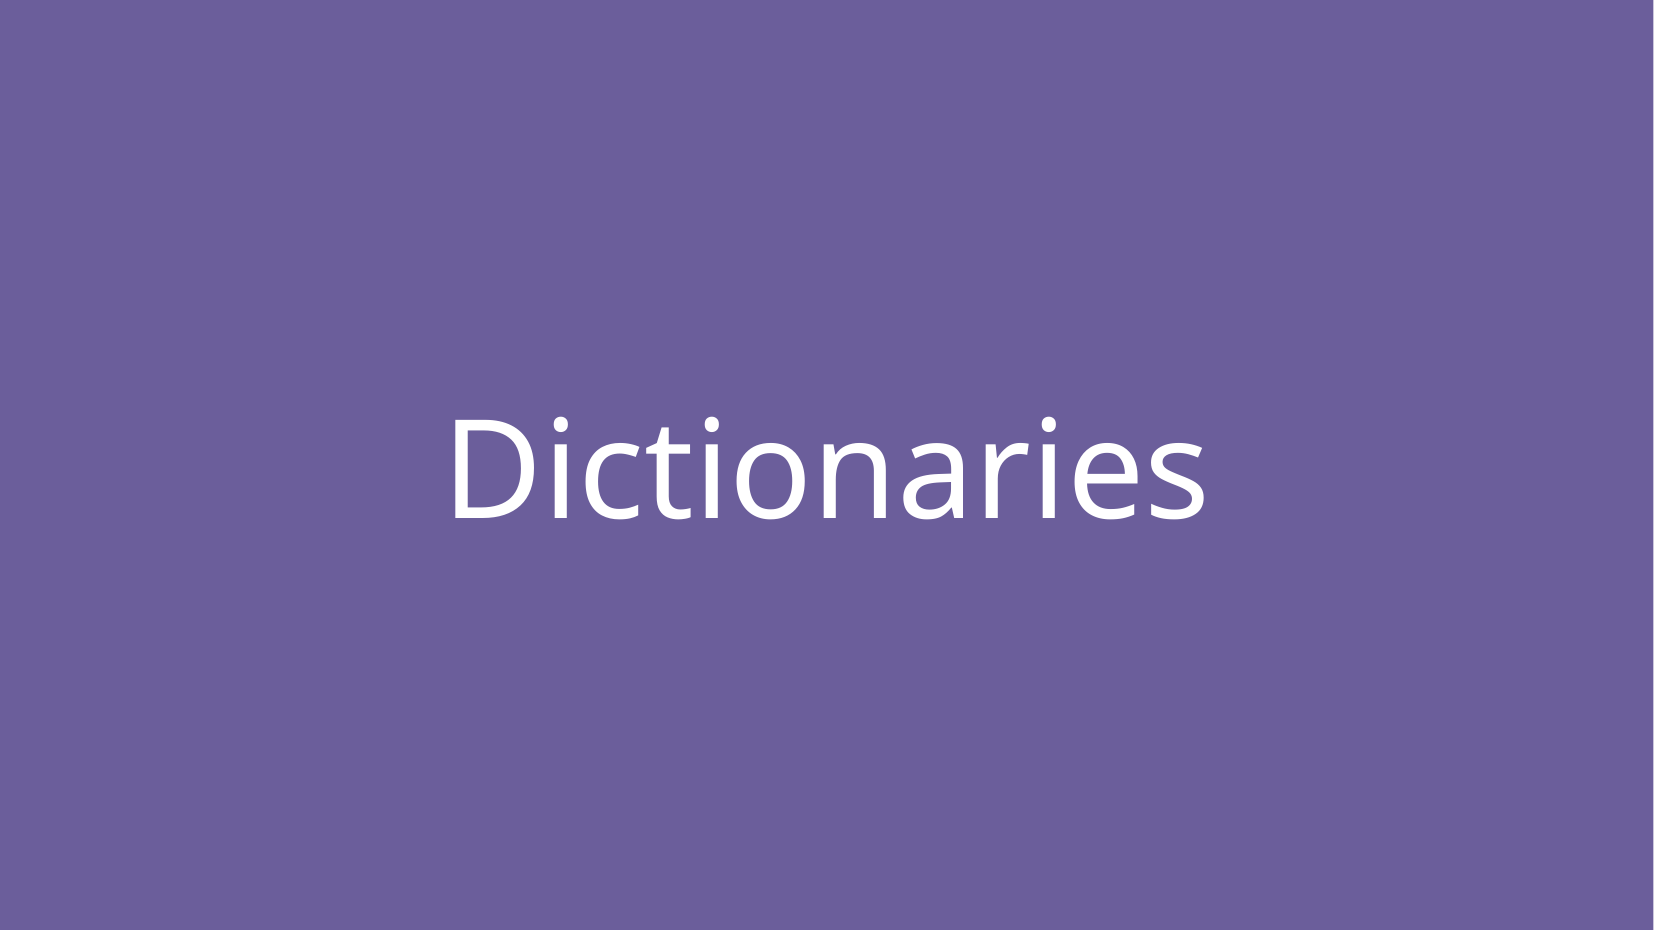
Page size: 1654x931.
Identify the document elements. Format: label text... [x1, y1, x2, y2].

subtitle Dictionaries [82, 105, 1571, 826]
